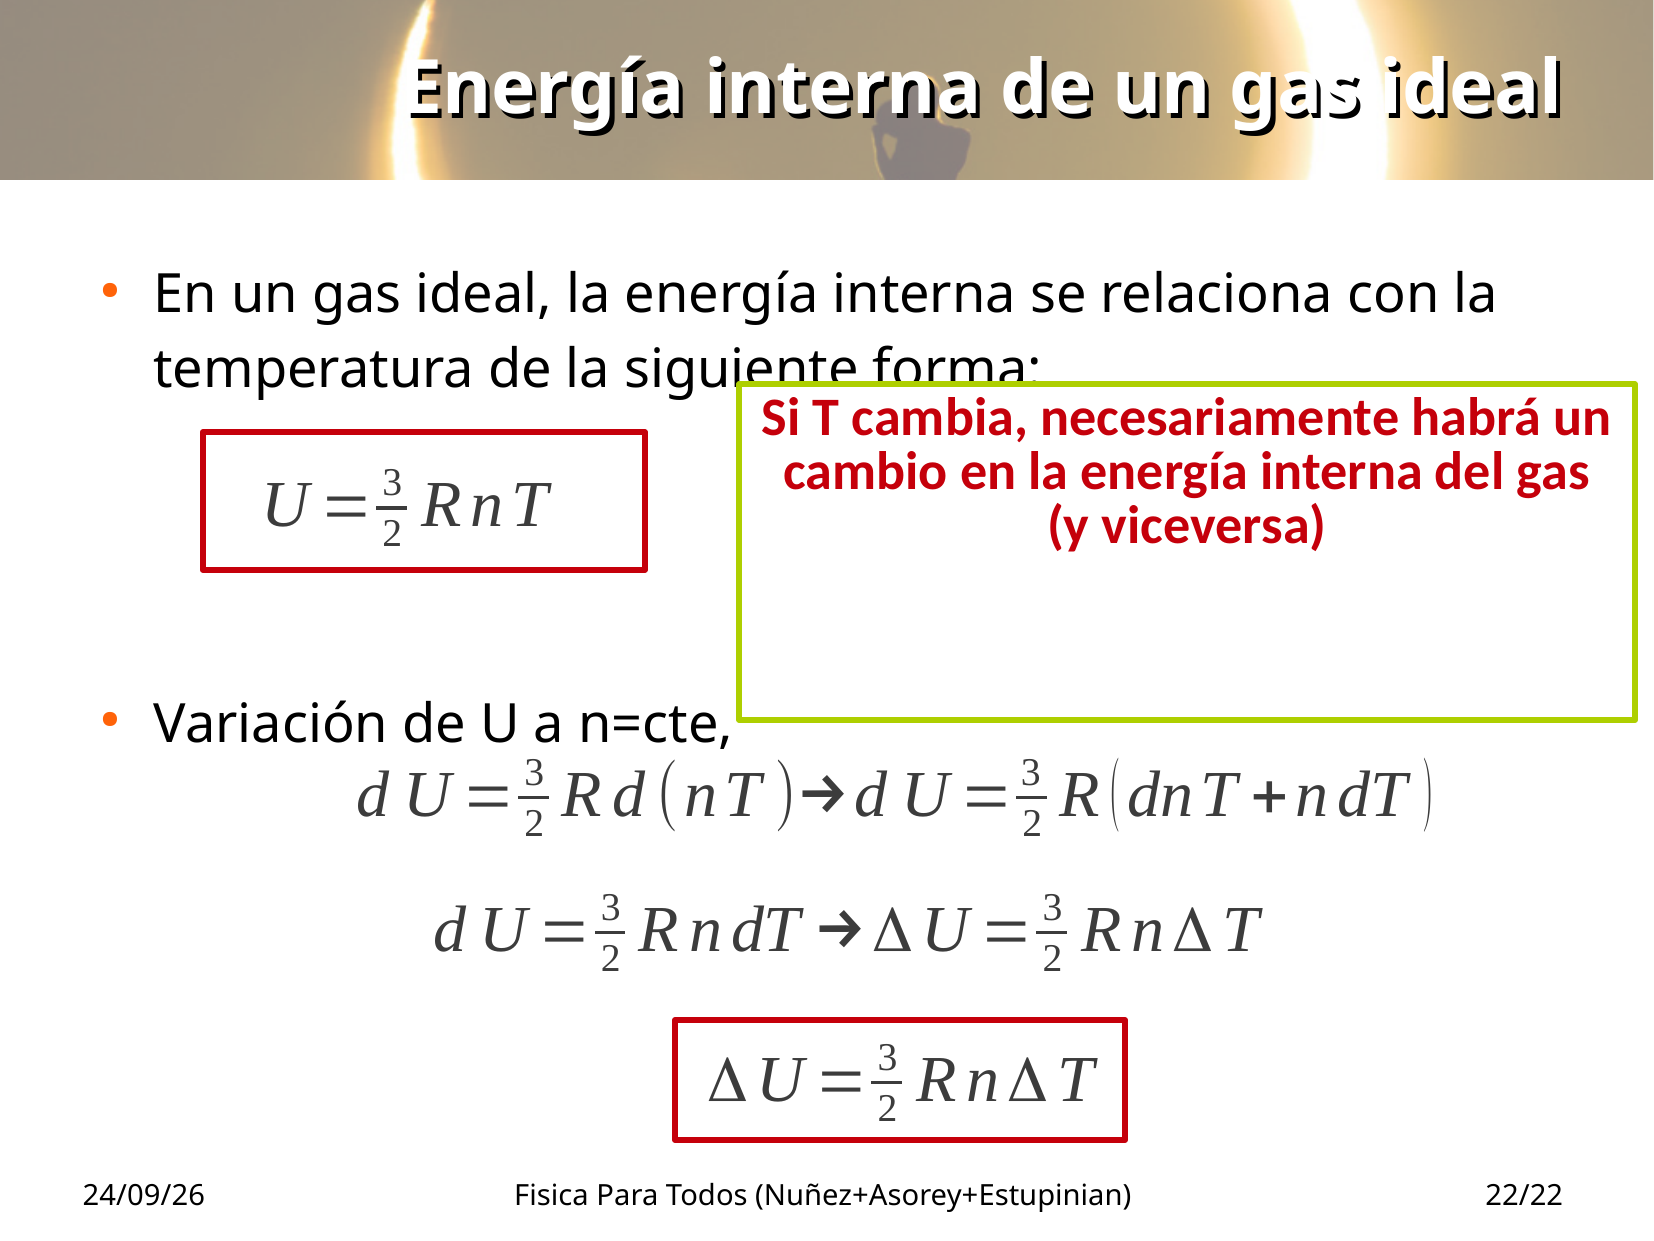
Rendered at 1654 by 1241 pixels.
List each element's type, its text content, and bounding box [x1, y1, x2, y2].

picture [0, 0, 1654, 180]
text_box Si T cambia, necesariamente habrá un cambio en la energía interna del gas (y viceversa) [739, 384, 1636, 721]
chart [425, 885, 1276, 980]
chart [699, 1035, 1111, 1130]
chart [255, 460, 564, 556]
list En un gas ideal, la energía interna se relaciona con la temperatura de la siguiente forma: Variación de U a n=cte, [82, 255, 1571, 1156]
chart [349, 750, 1441, 845]
title Energía interna de un gas ideal [75, 19, 1564, 151]
